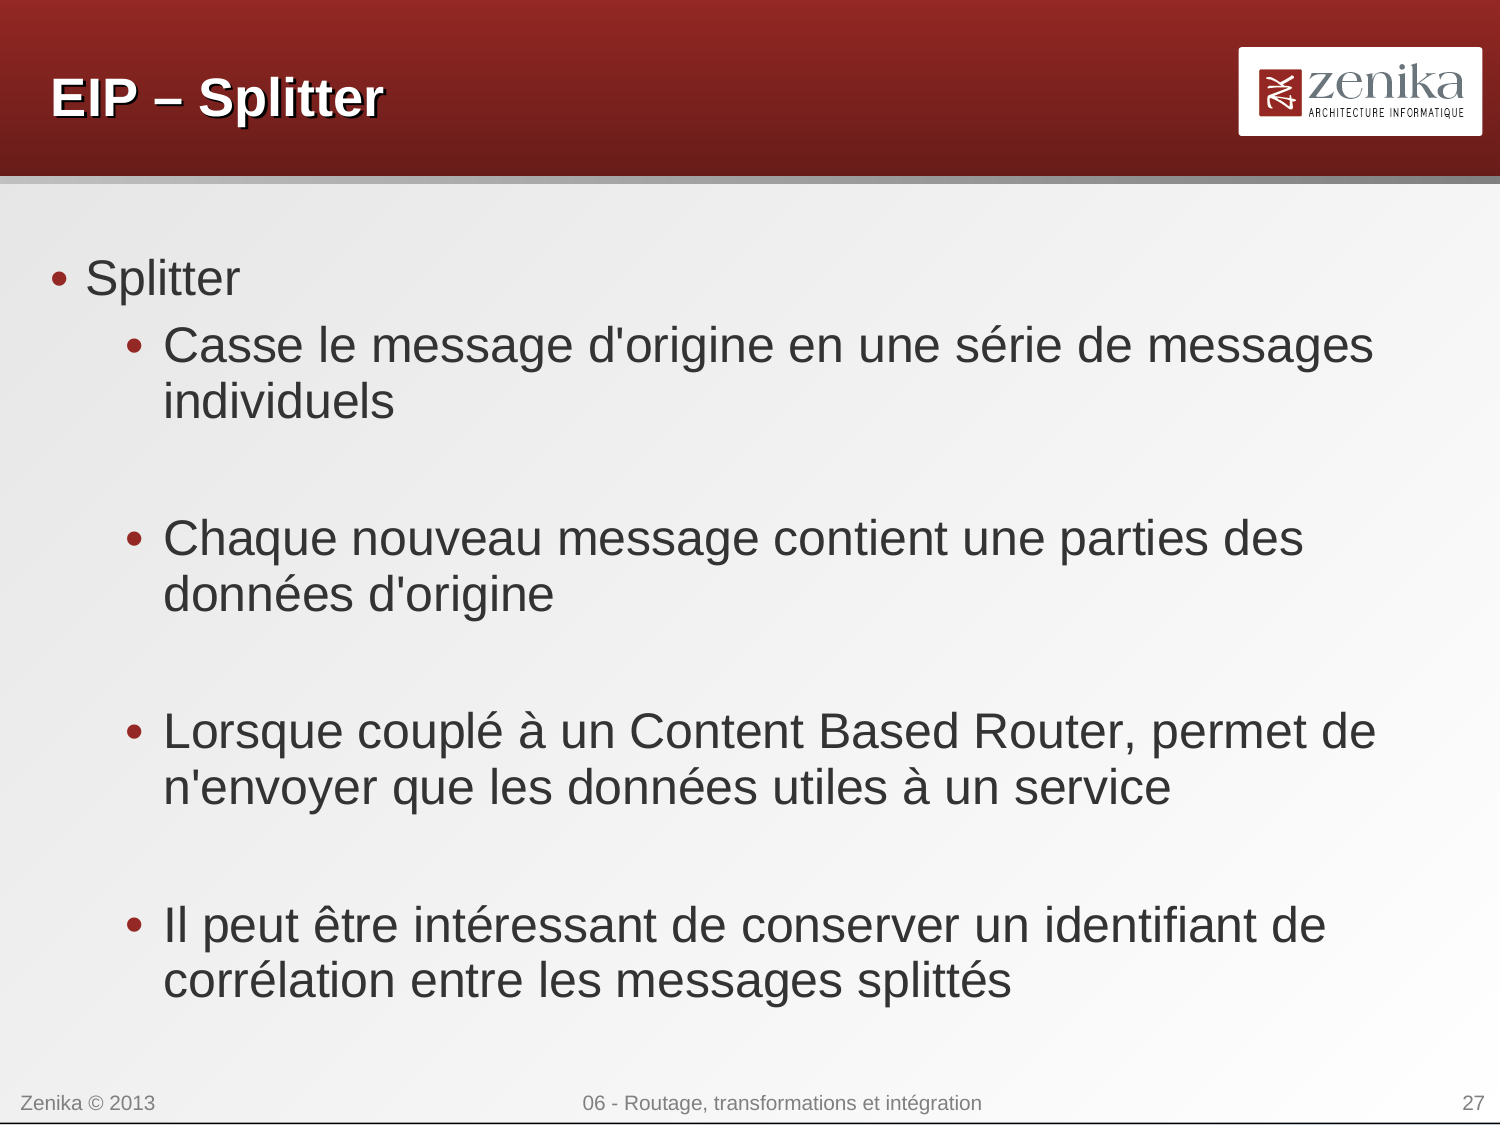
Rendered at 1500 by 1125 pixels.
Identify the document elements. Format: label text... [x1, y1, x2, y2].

list Splitter Casse le message d'origine en une série de messages individuels Chaque nouveau message contient une parties des données d'origine Lorsque couplé à un Content Based Router, permet de n'envoyer que les données utiles à un service Il peut être intéressant de conserver un identifiant de corrélation entre les messages splittés [50, 250, 1477, 1064]
picture [1257, 58, 1464, 125]
title EIP – Splitter [50, 22, 1206, 172]
